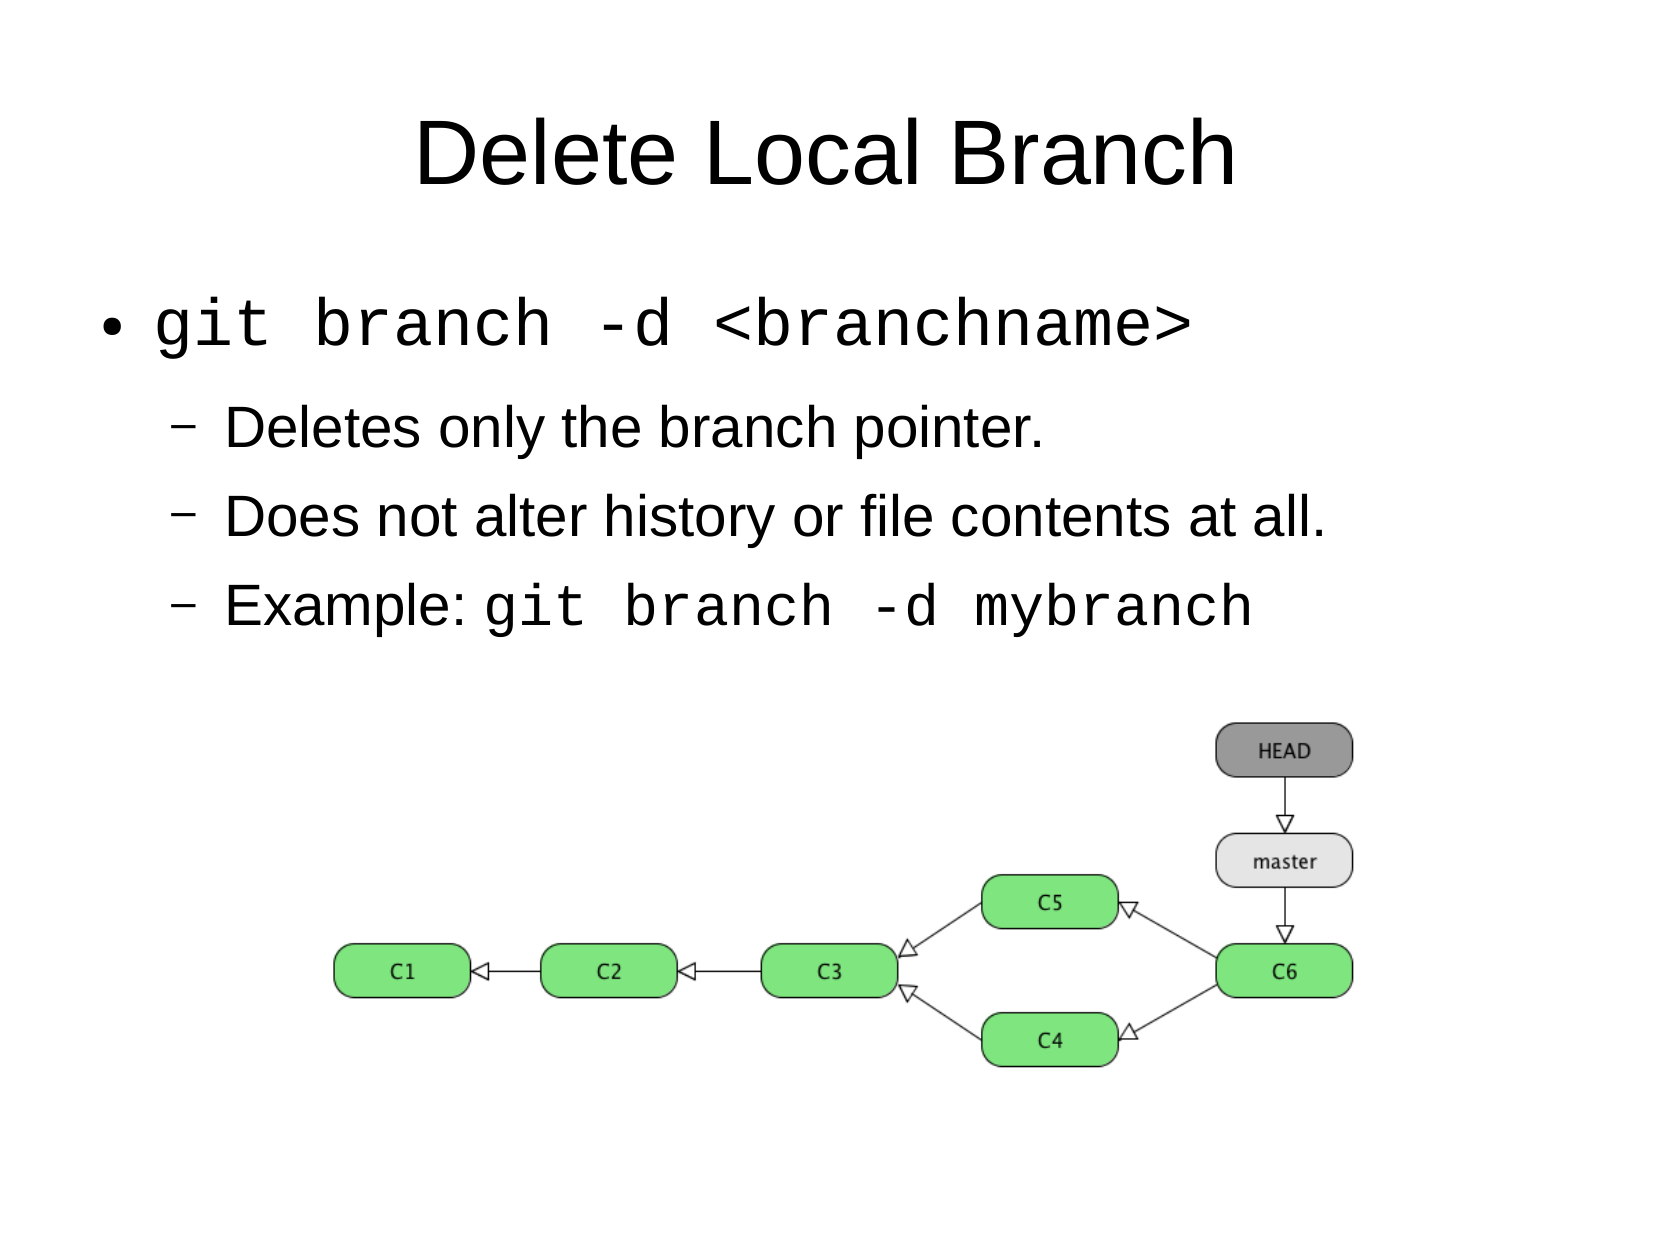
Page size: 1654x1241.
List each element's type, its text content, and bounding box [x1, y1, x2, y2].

title Delete Local Branch [82, 49, 1571, 257]
picture [306, 695, 1381, 1096]
list git branch -d <branchname> Deletes only the branch pointer. Does not alter history or file contents at all. Example: git branch -d mybranch [82, 290, 1571, 1109]
